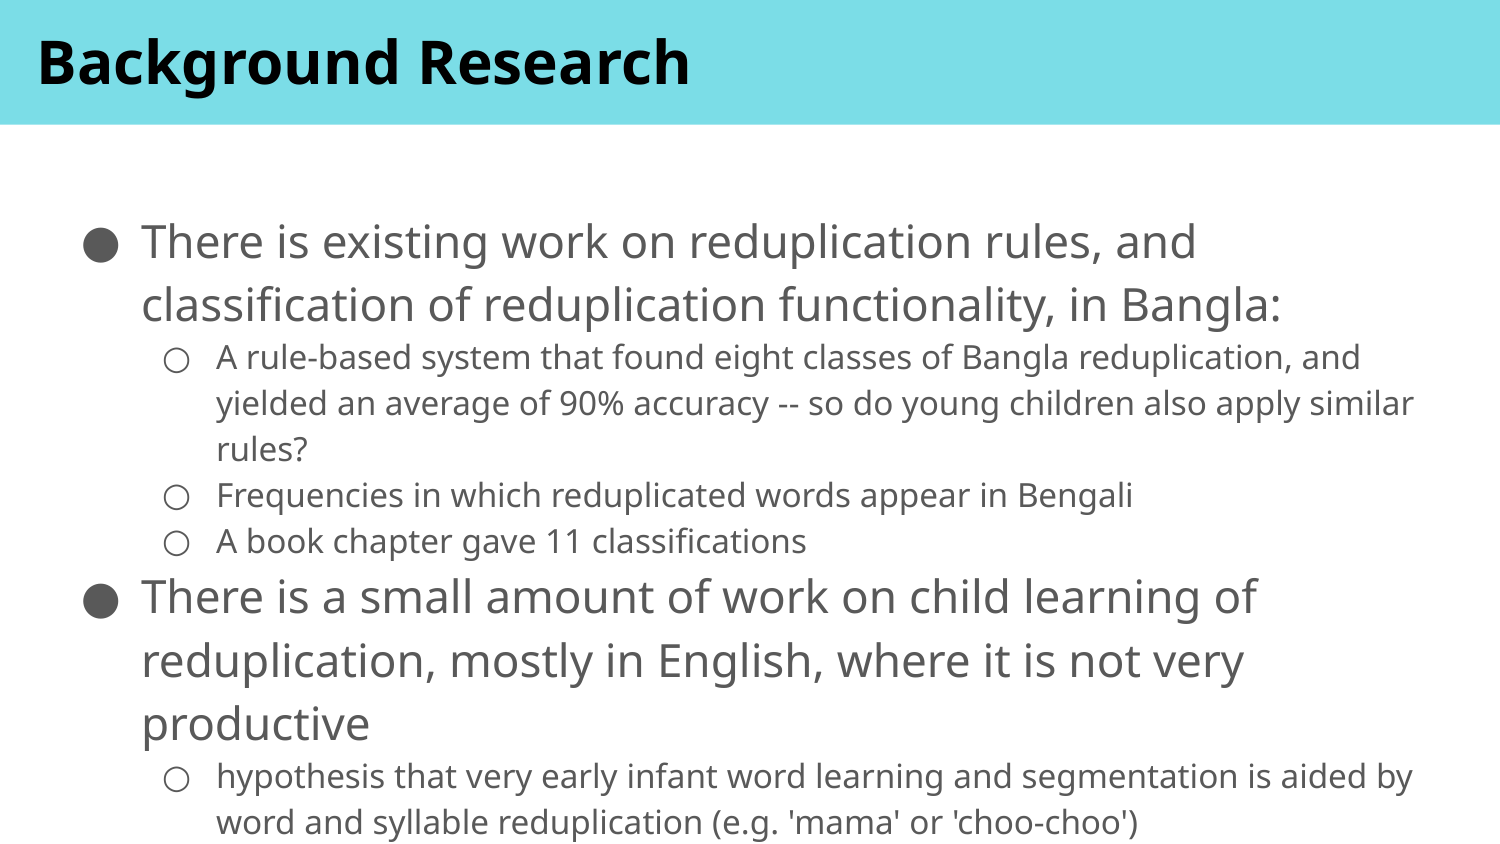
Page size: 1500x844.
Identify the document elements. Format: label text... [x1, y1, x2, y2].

list There is existing work on reduplication rules, and classification of reduplication functionality, in Bangla: A rule-based system that found eight classes of Bangla reduplication, and yielded an average of 90% accuracy -- so do young children also apply similar rules? Frequencies in which reduplicated words appear in Bengali A book chapter gave 11 classifications There is a small amount of work on child learning of reduplication, mostly in English, where it is not very productive hypothesis that very early infant word learning and segmentation is aided by word and syllable reduplication (e.g. 'mama' or 'choo-choo') [51, 189, 1449, 750]
title Background Research [21, 9, 1420, 114]
